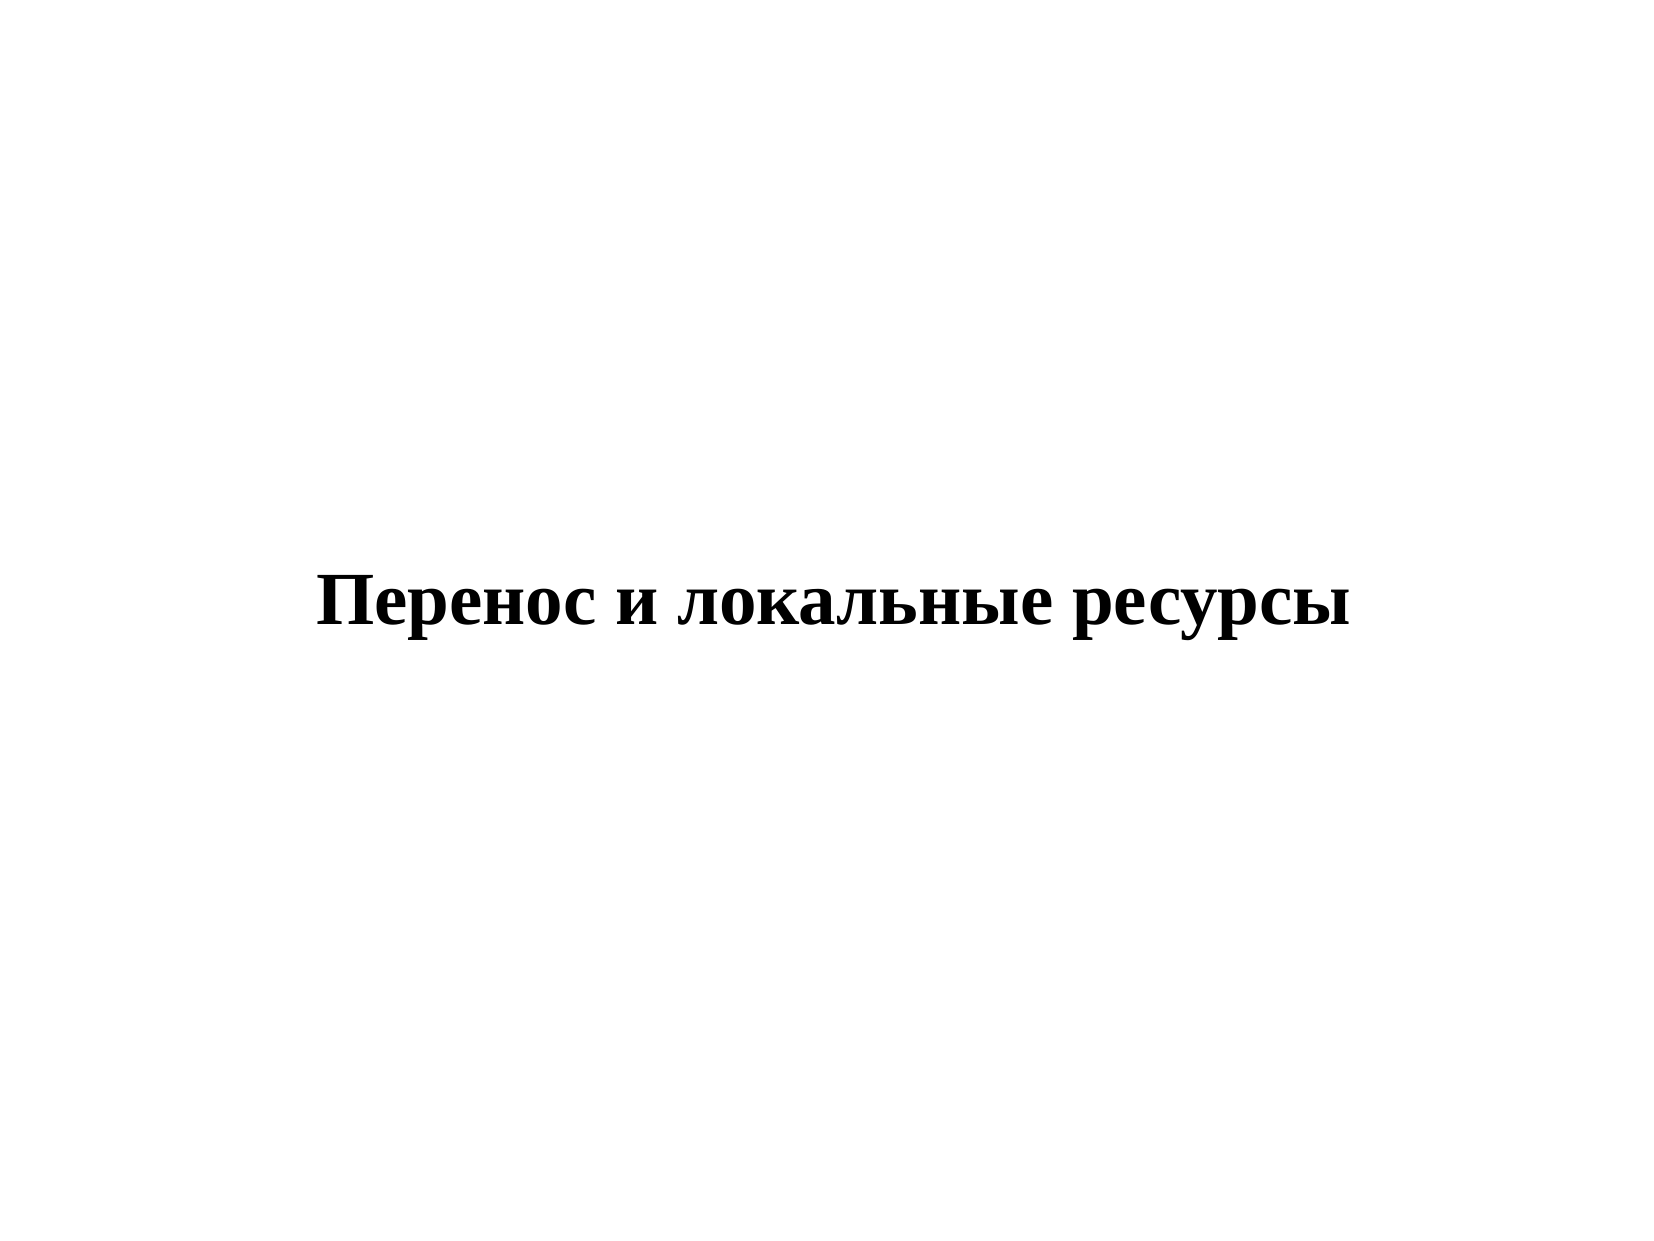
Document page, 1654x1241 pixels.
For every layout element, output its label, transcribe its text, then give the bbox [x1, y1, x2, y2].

title Перенос и локальные ресурсы [90, 495, 1579, 703]
